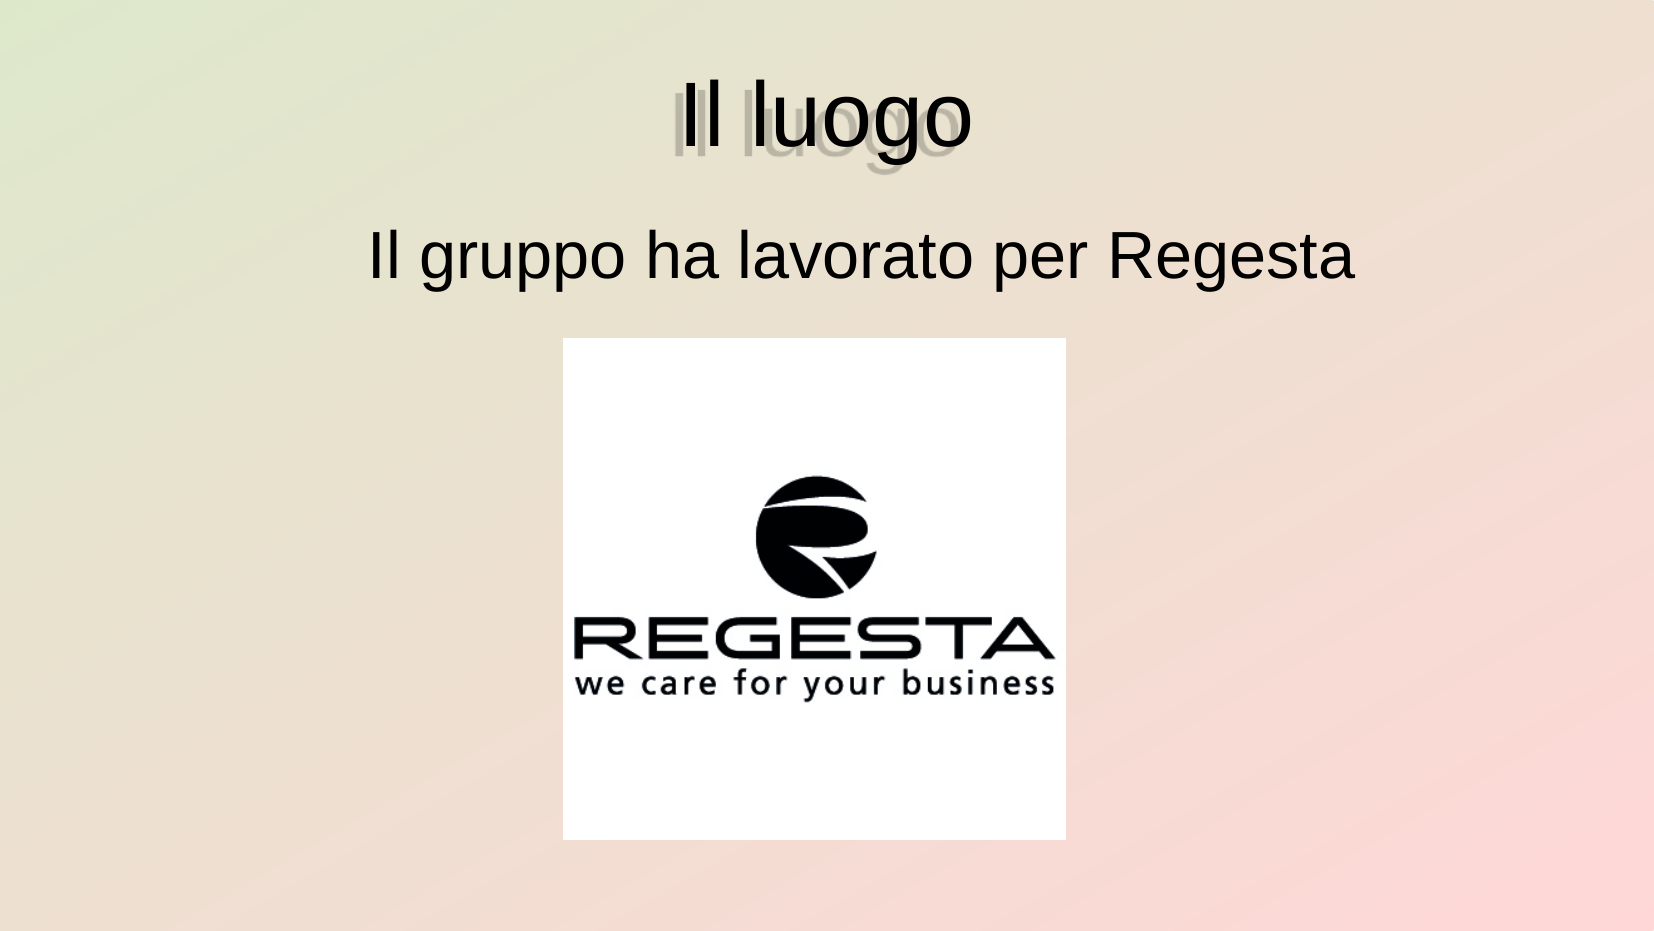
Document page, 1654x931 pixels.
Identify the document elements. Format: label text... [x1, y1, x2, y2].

title Il luogo [82, 37, 1571, 193]
list Il gruppo ha lavorato per Regesta [82, 217, 1571, 758]
picture [563, 338, 1066, 841]
